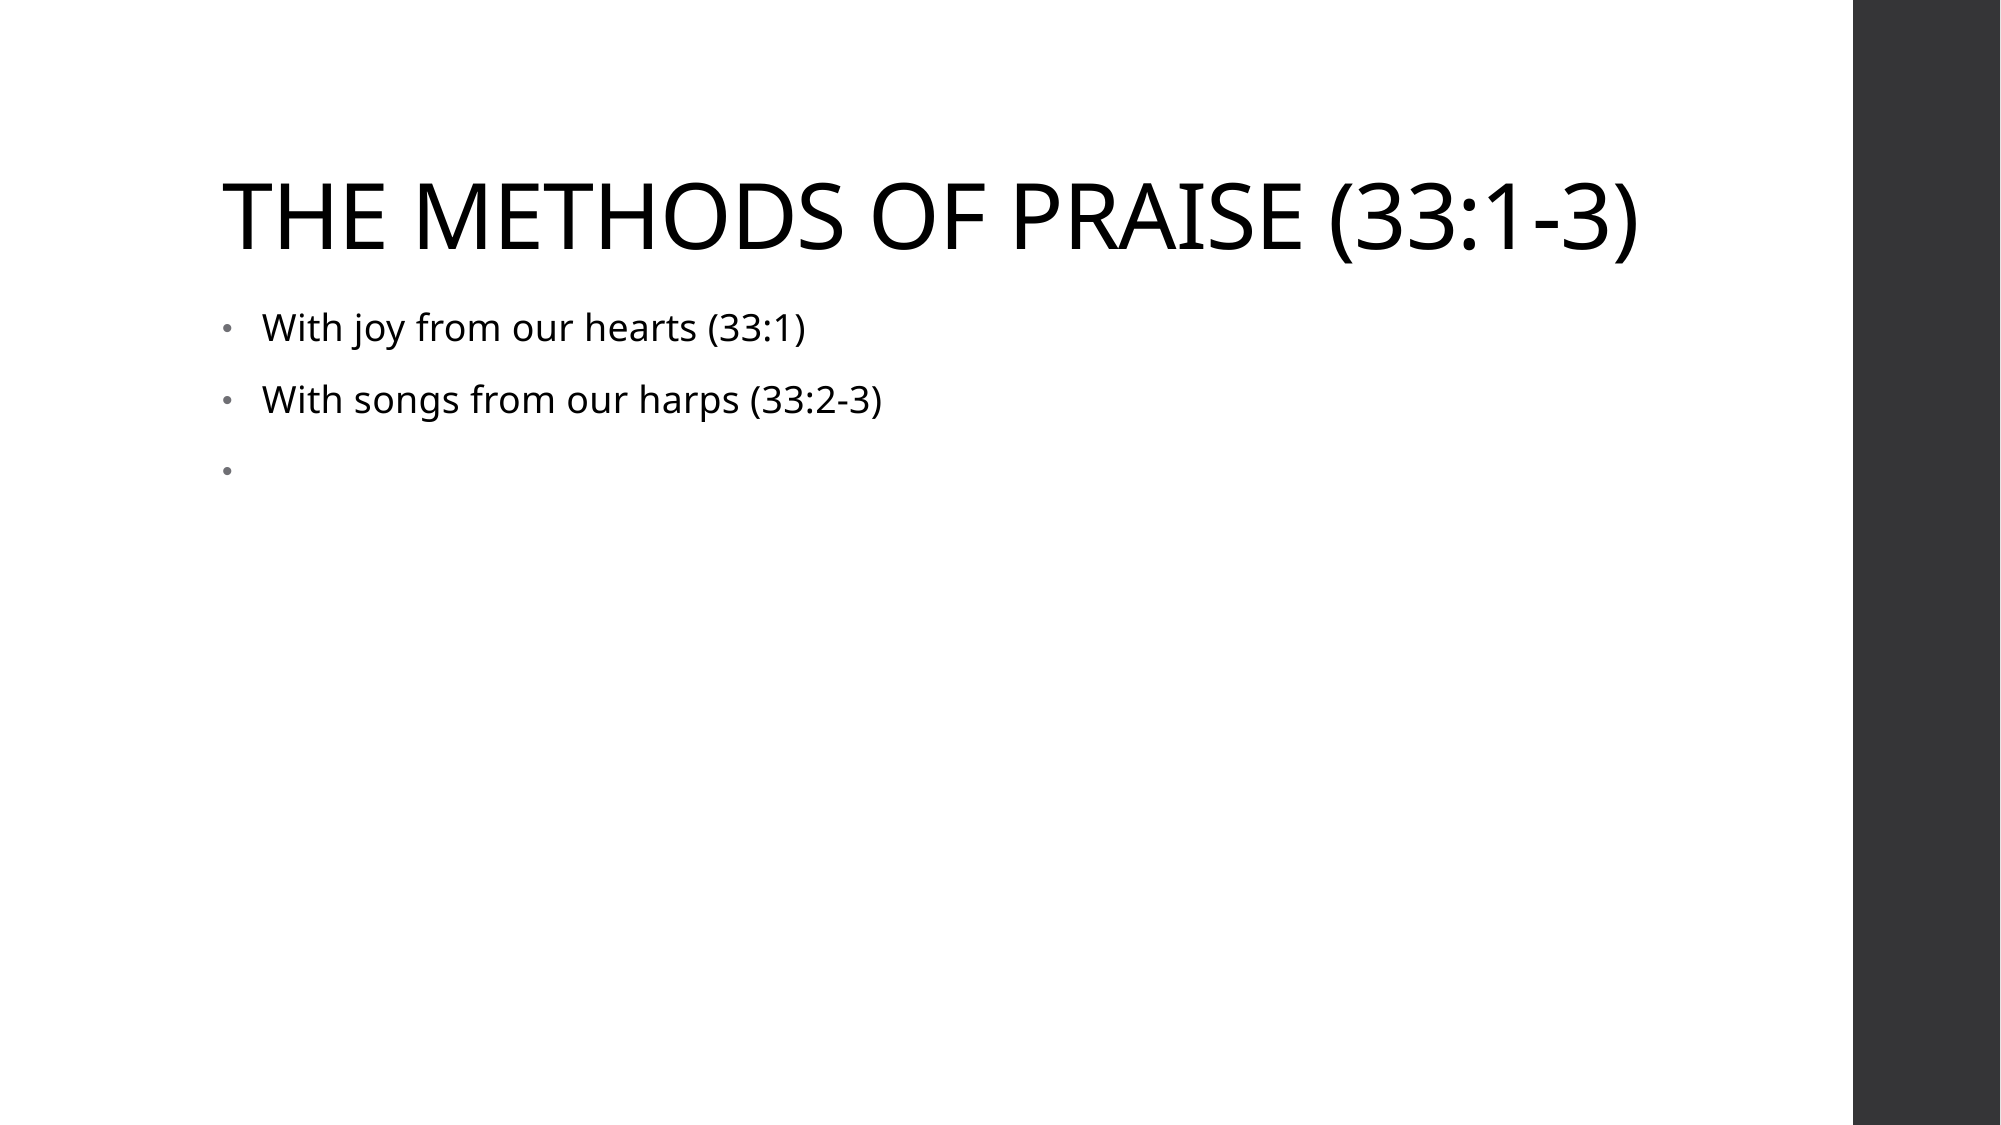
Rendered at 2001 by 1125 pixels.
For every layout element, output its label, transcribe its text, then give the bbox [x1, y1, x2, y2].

list With joy from our hearts (33:1) With songs from our harps (33:2-3) [206, 299, 1617, 1014]
title THE METHODS OF PRAISE (33:1-3) [206, 60, 1797, 278]
